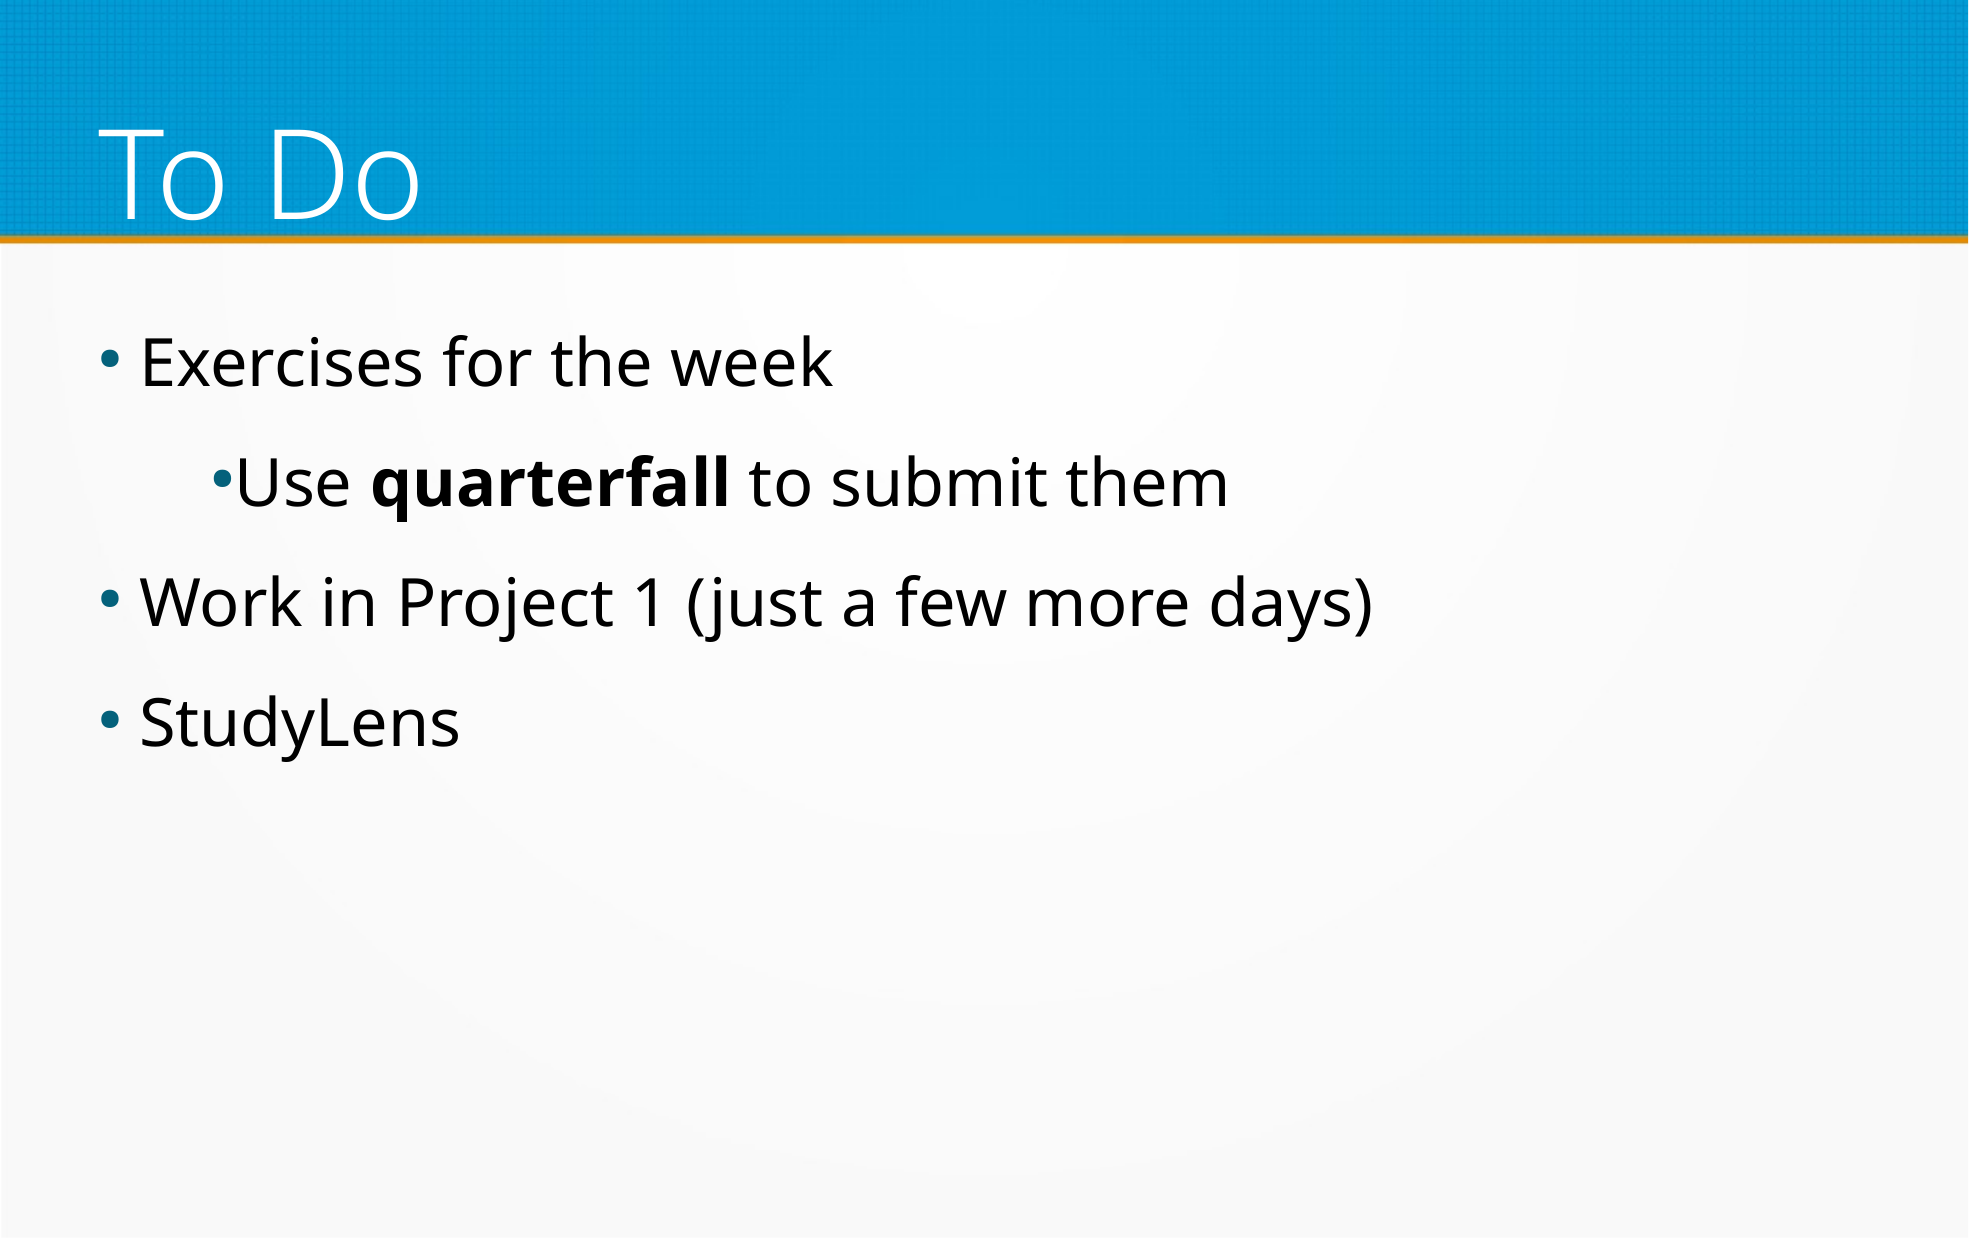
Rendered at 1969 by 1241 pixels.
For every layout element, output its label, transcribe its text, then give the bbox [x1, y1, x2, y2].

title To Do [98, 49, 1870, 257]
list Exercises for the week Use quarterfall to submit them Work in Project 1 (just a few more days) StudyLens [98, 315, 1860, 1156]
picture [0, 233, 1969, 1241]
